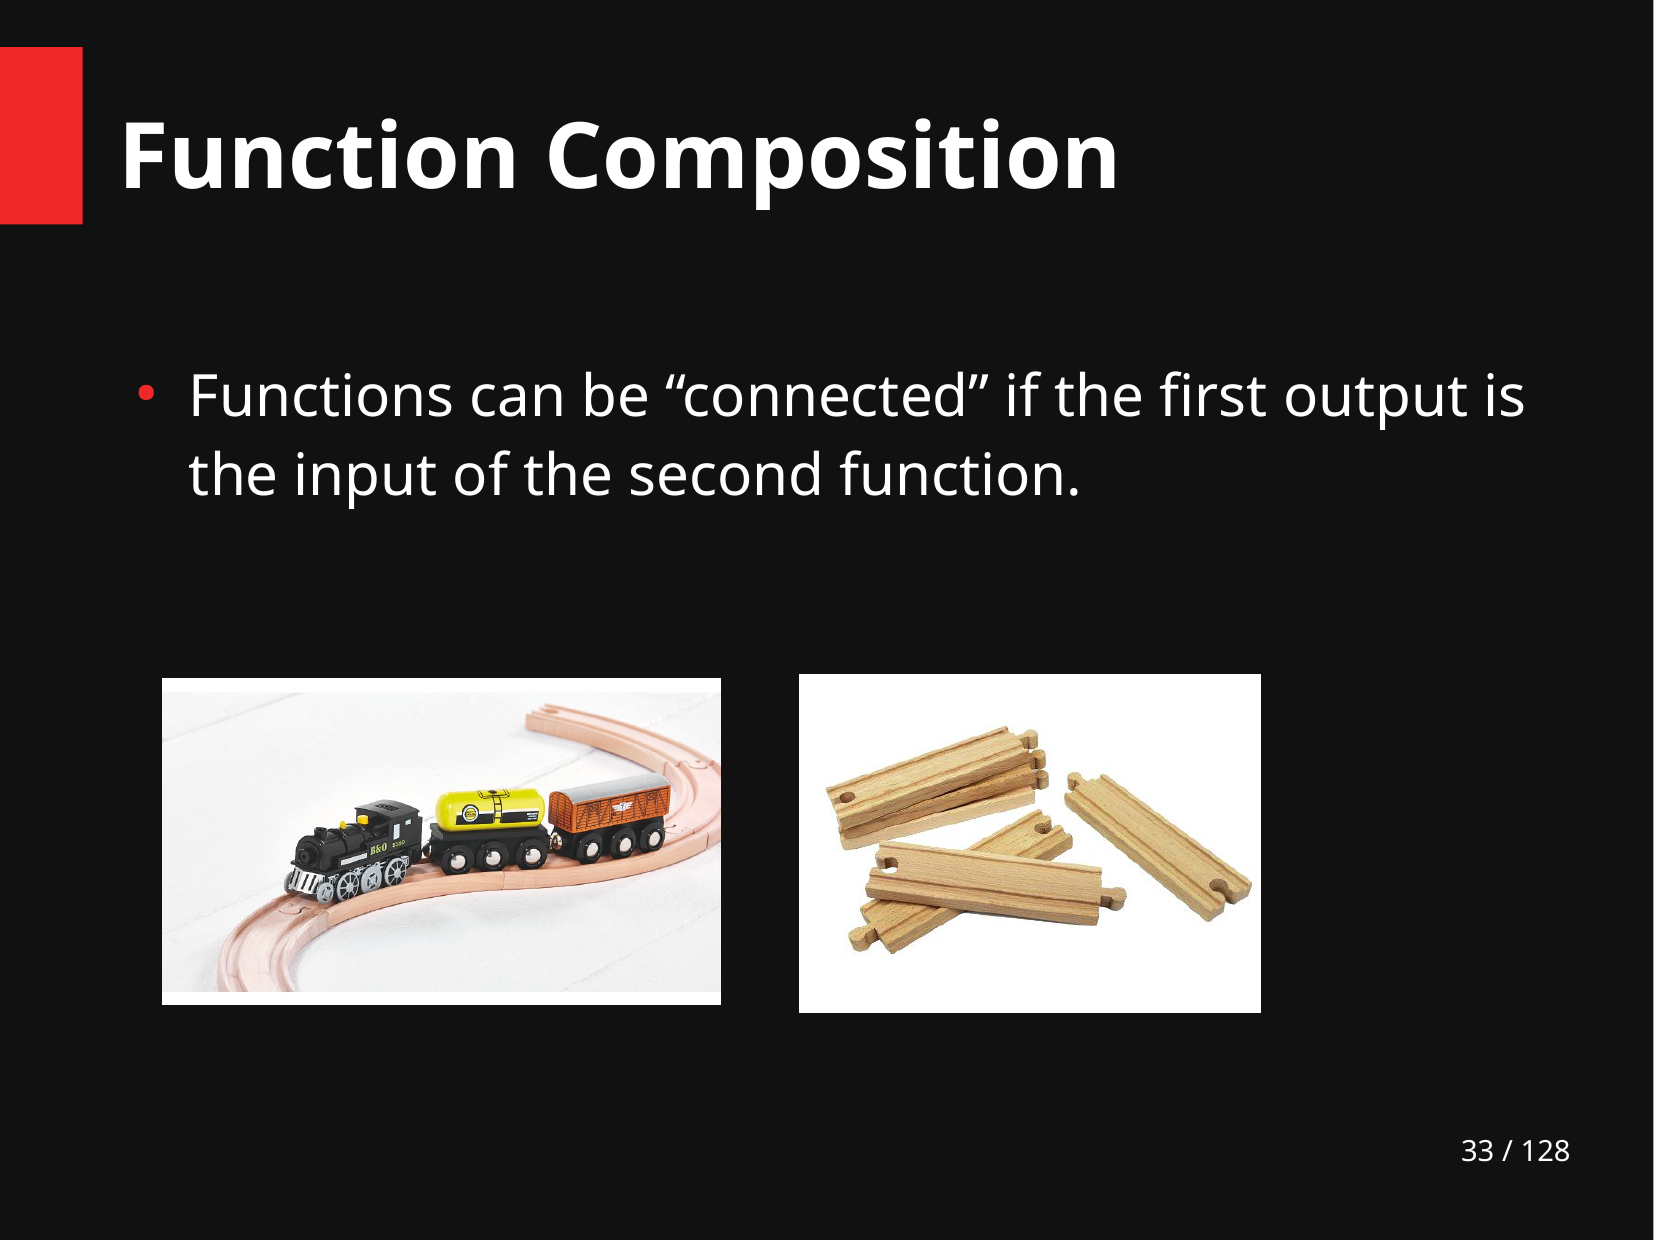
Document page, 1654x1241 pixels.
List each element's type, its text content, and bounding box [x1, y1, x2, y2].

title Function Composition [118, 49, 1571, 257]
picture [799, 674, 1261, 1013]
picture [162, 678, 721, 1006]
list Functions can be “connected” if the first output is the input of the second function. [118, 354, 1536, 1074]
